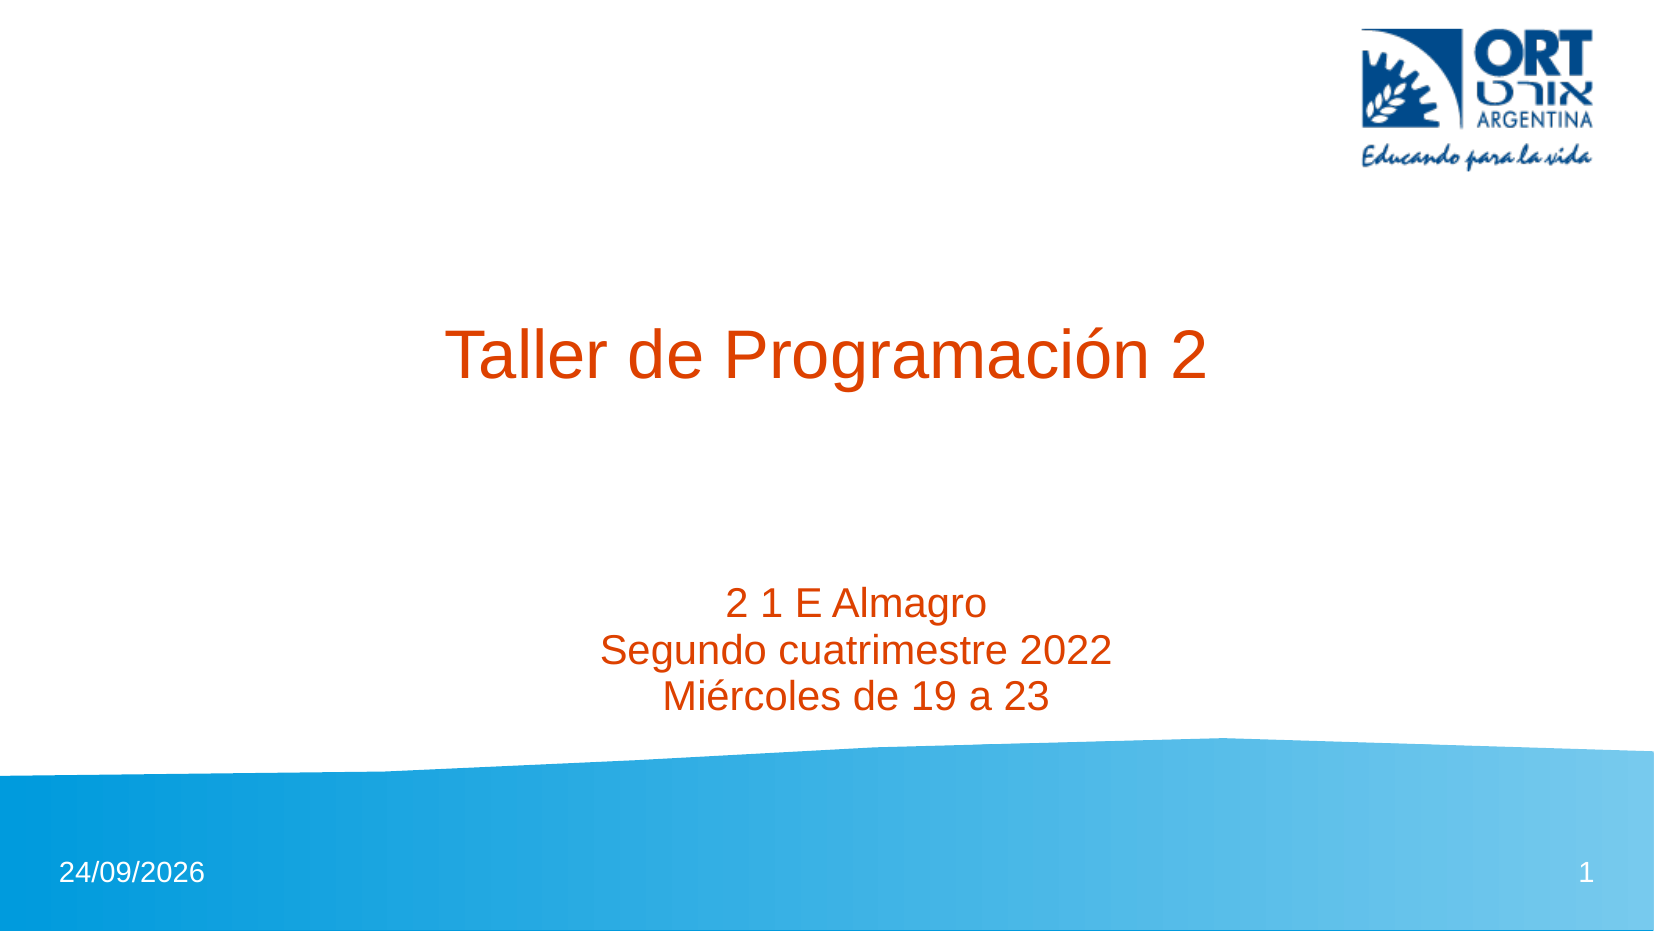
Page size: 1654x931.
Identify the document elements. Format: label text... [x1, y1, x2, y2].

picture [1299, 0, 1654, 194]
title 2 1 E Almagro Segundo cuatrimestre 2022 Miércoles de 19 a 23 [118, 561, 1595, 739]
title Taller de Programación 2 [88, 265, 1565, 443]
